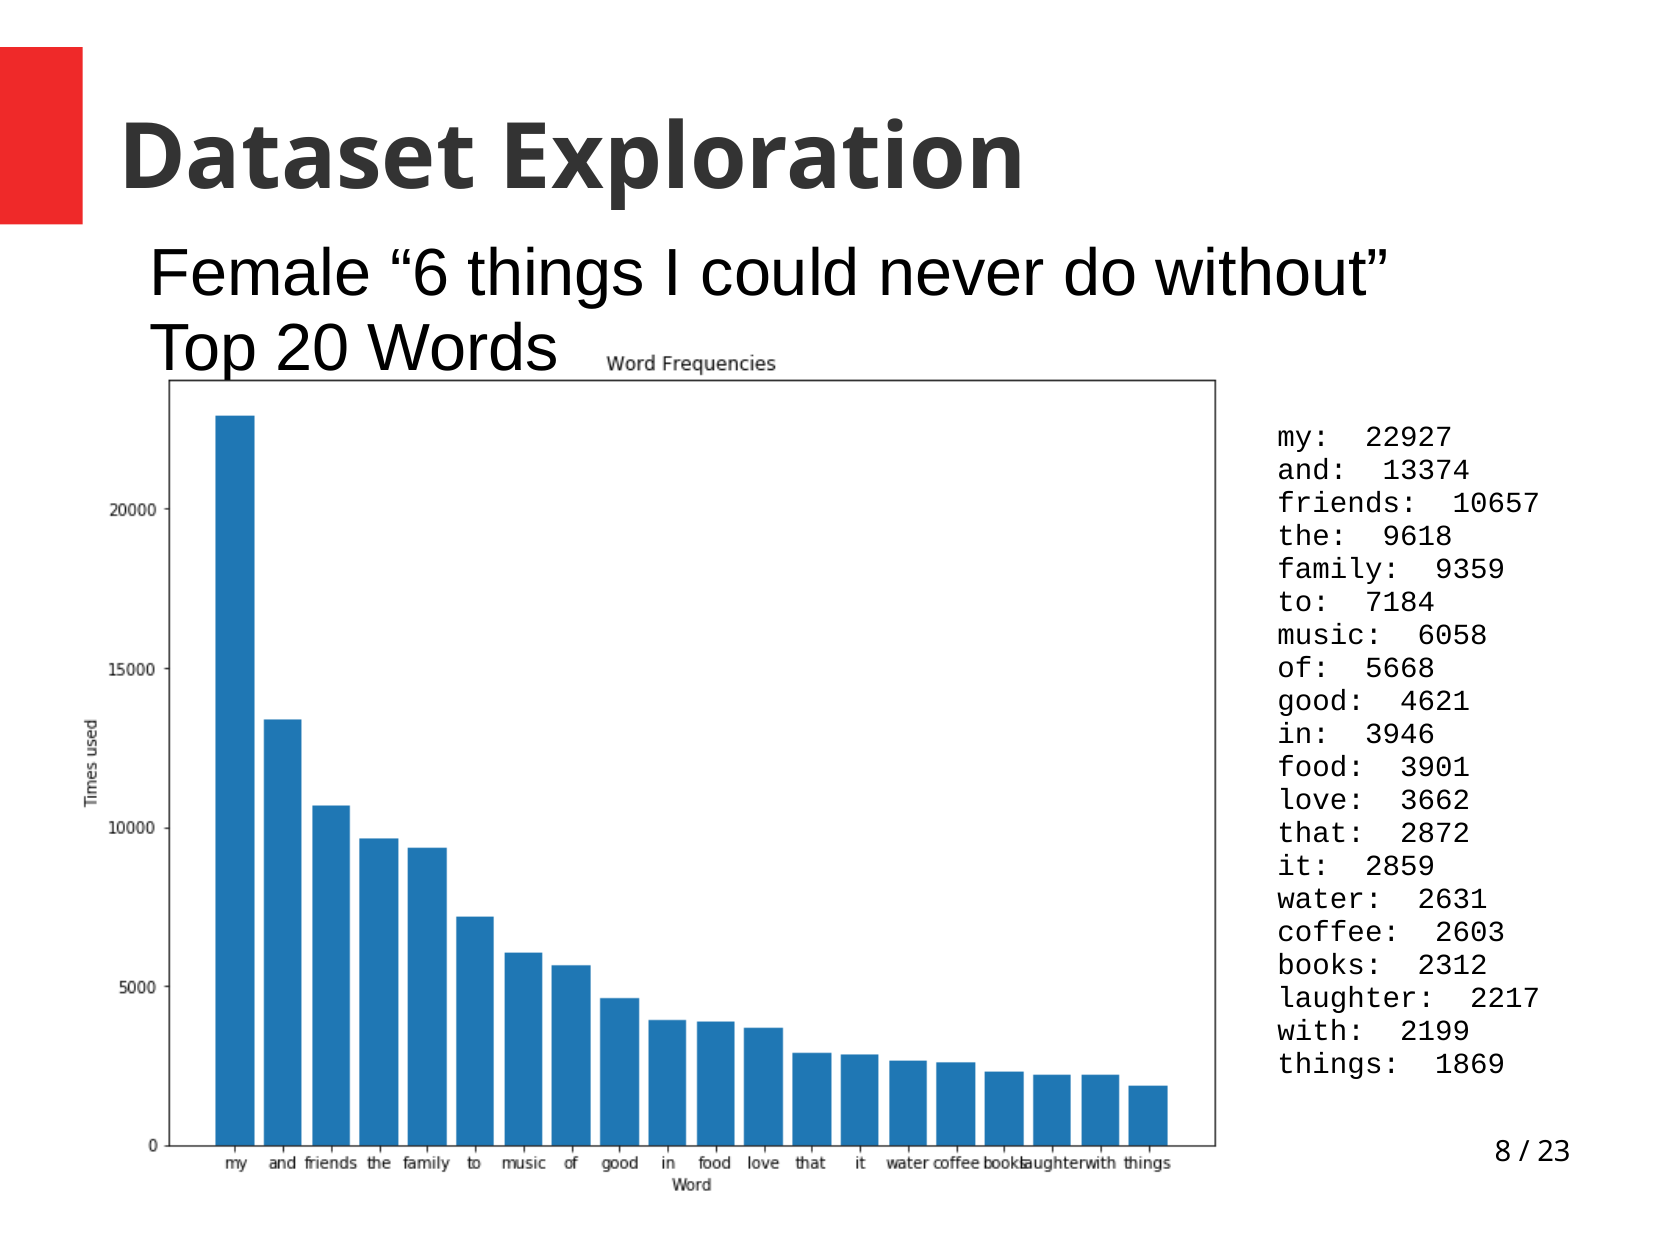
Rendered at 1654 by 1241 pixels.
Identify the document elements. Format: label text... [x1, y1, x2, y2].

picture [75, 344, 1232, 1205]
text_box my: 22927 and: 13374 friends: 10657 the: 9618 family: 9359 to: 7184 music: 6058 of: 5668 good: 4621 in: 3946 food: 3901 love: 3662 that: 2872 it: 2859 water: 2631 coffee: 2603 books: 2312 laughter: 2217 with: 2199 things: 1869 [1262, 415, 1606, 1157]
title Dataset Exploration [118, 49, 1571, 257]
text_box Female “6 things I could never do without” Top 20 Words [135, 227, 1441, 393]
